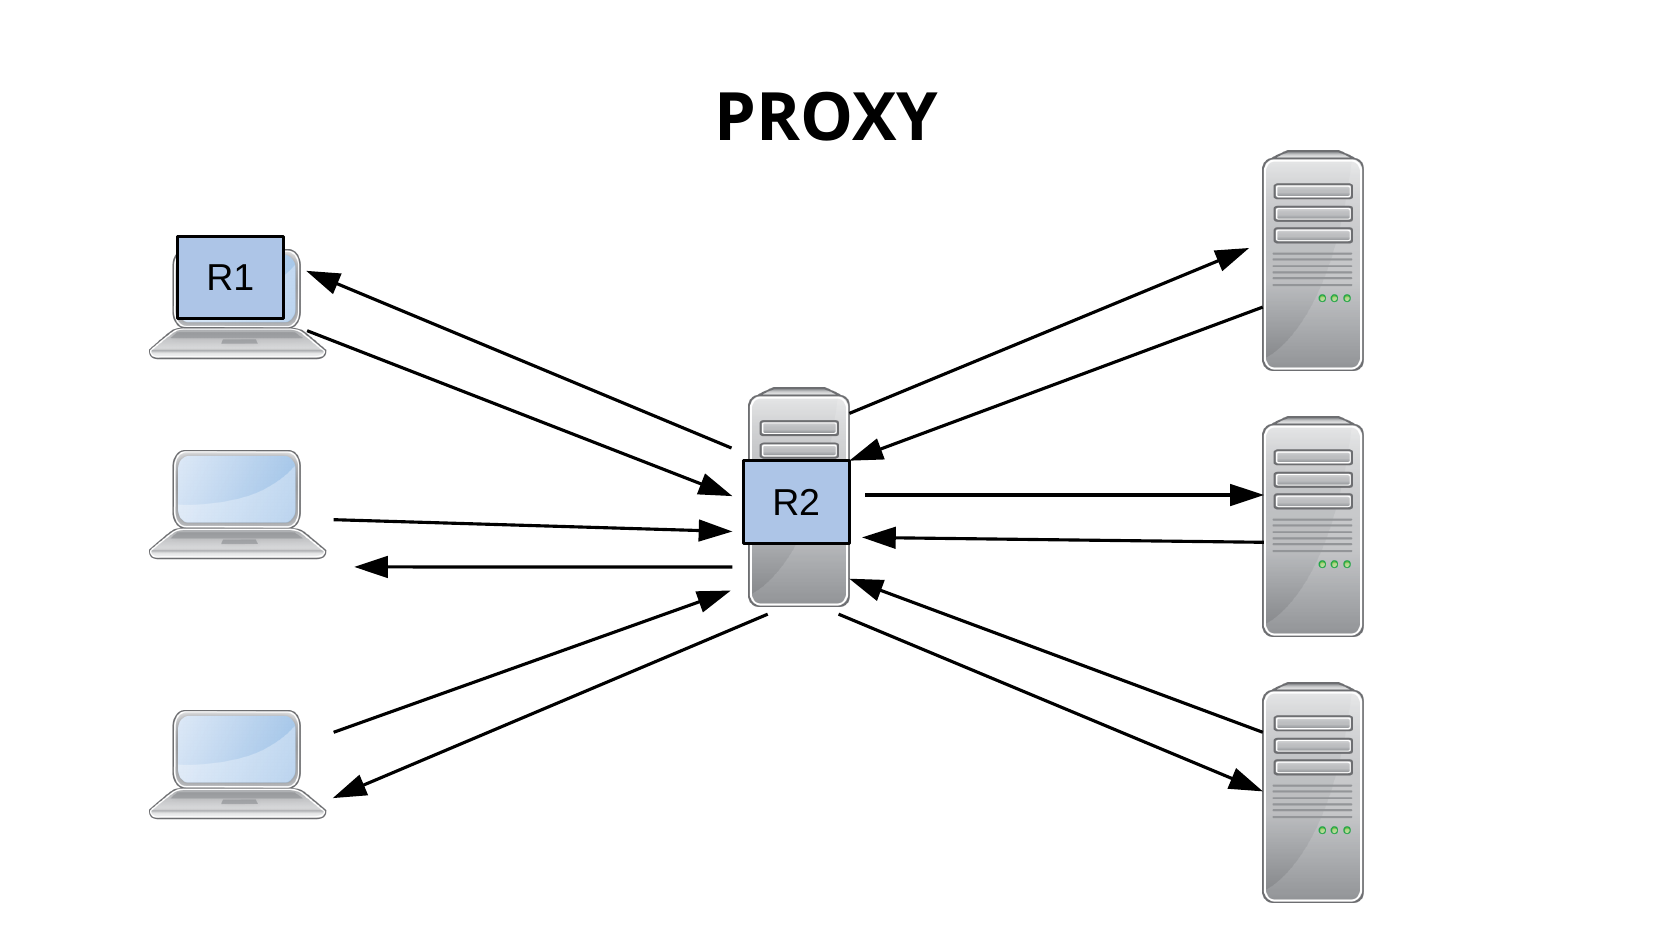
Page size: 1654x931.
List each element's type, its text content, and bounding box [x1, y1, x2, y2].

text_box R2 [743, 460, 850, 544]
picture [1262, 682, 1364, 903]
title PROXY [82, 36, 1571, 193]
picture [1262, 416, 1364, 637]
picture [748, 544, 850, 607]
picture [141, 442, 334, 567]
picture [1262, 150, 1364, 371]
picture [141, 241, 334, 367]
text_box R1 [177, 236, 284, 319]
picture [141, 702, 334, 827]
picture [748, 387, 850, 460]
